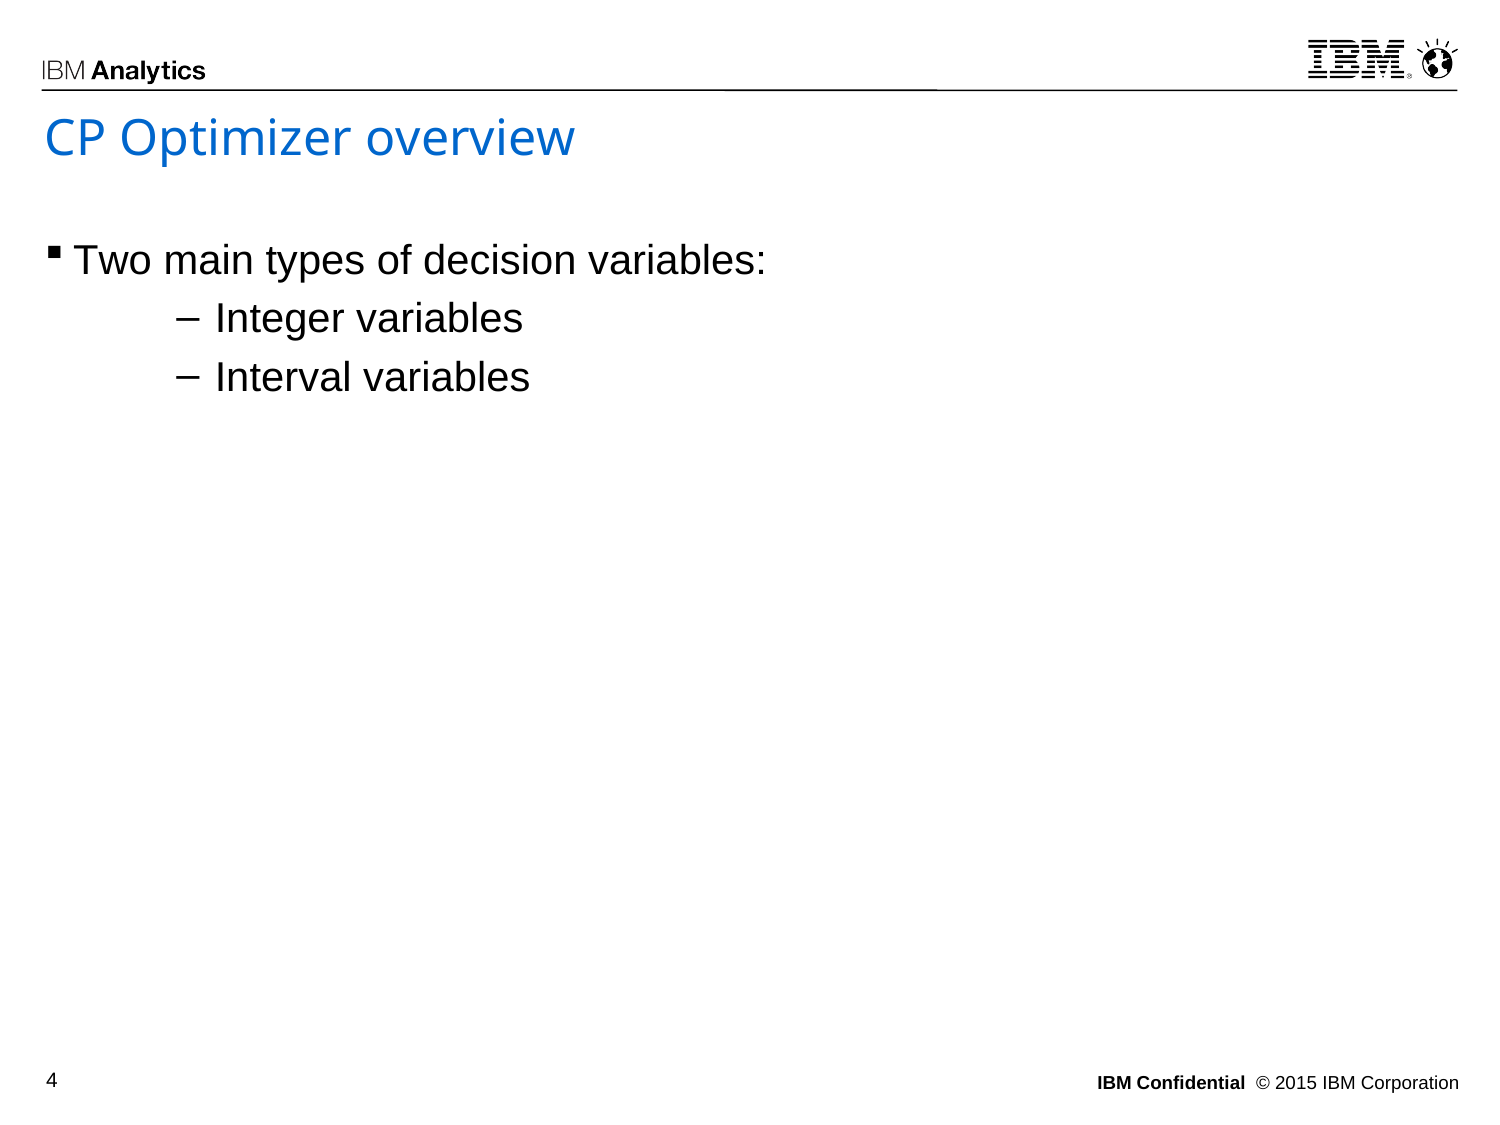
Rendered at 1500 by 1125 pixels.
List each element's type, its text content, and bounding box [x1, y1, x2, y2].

picture [24, 42, 224, 99]
picture [1294, 24, 1469, 91]
title CP Optimizer overview [29, 97, 1500, 203]
list Two main types of decision variables: Integer variables Interval variables [30, 224, 1426, 1066]
